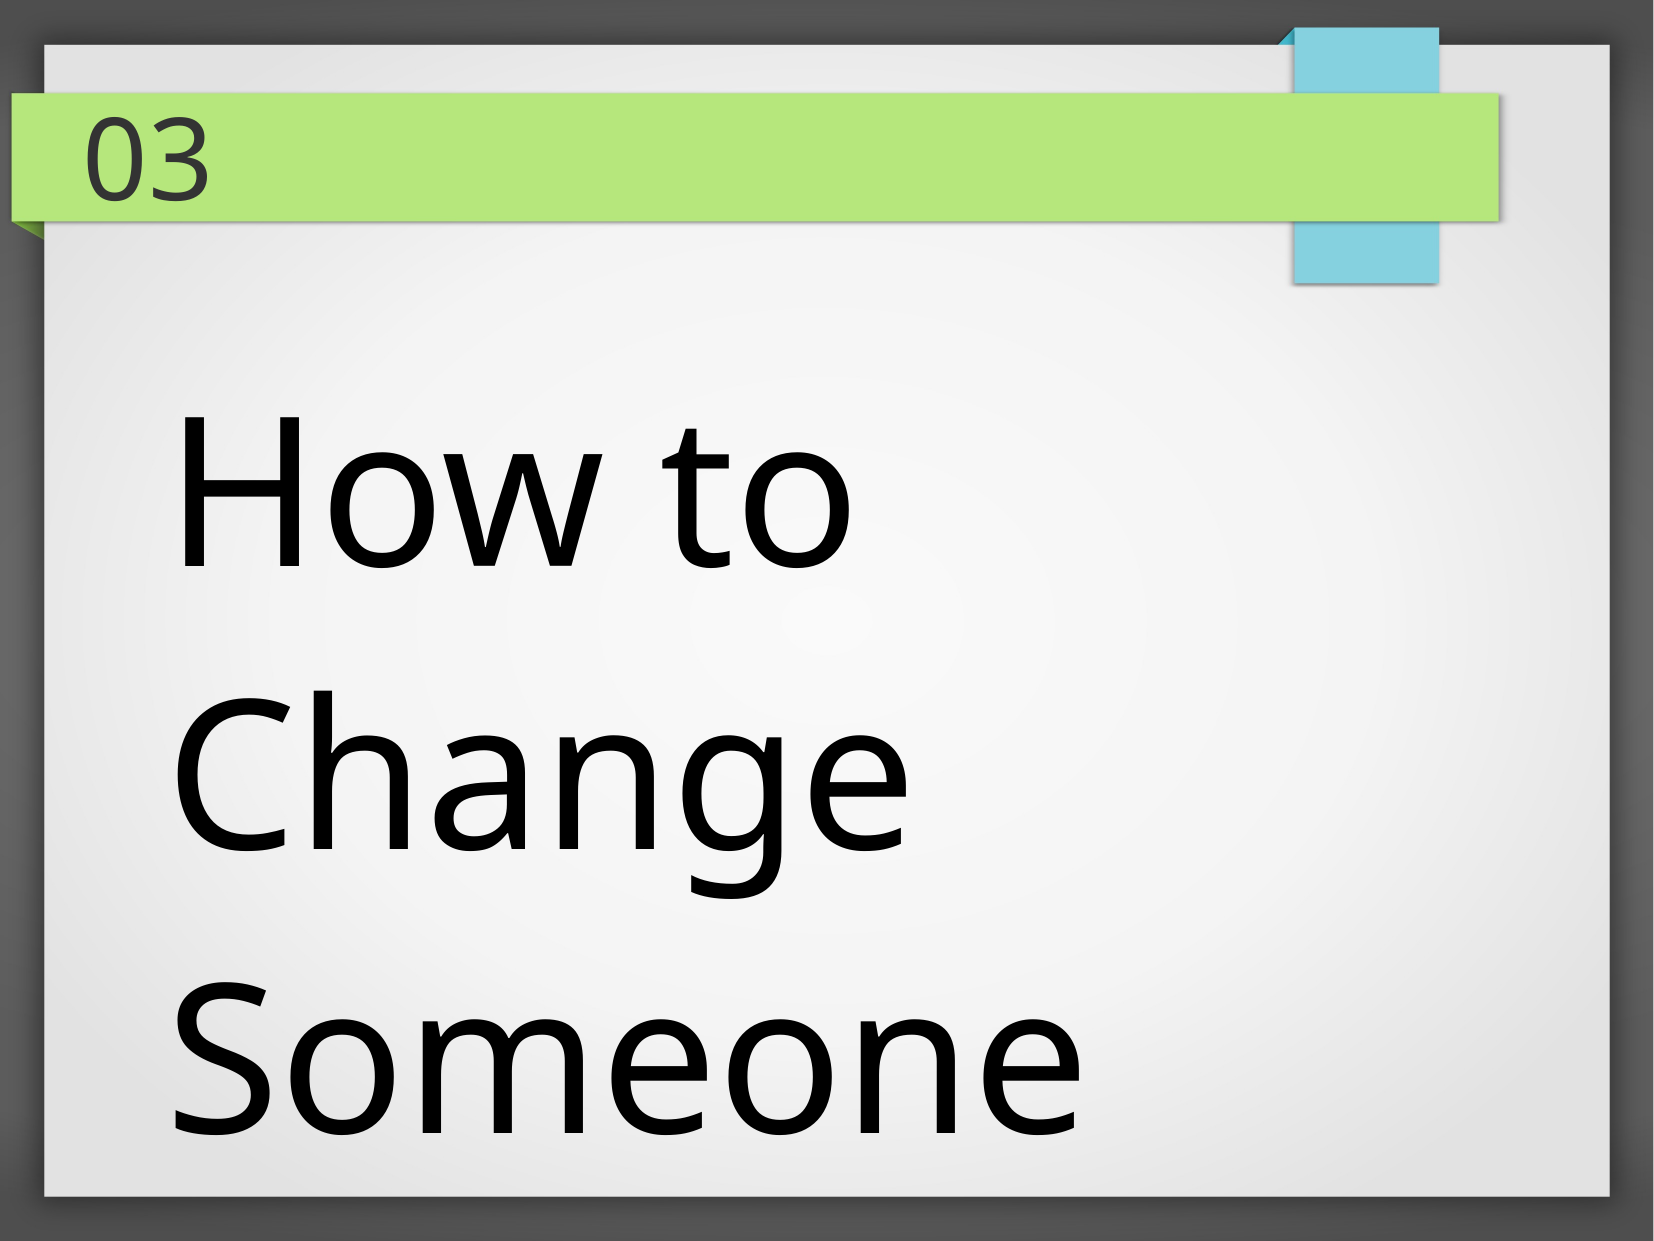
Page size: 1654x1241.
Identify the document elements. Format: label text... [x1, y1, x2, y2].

subtitle How to Change Someone Else’s Code [165, 343, 1538, 1111]
title 03 [82, 102, 1465, 209]
picture [0, 0, 1654, 1241]
